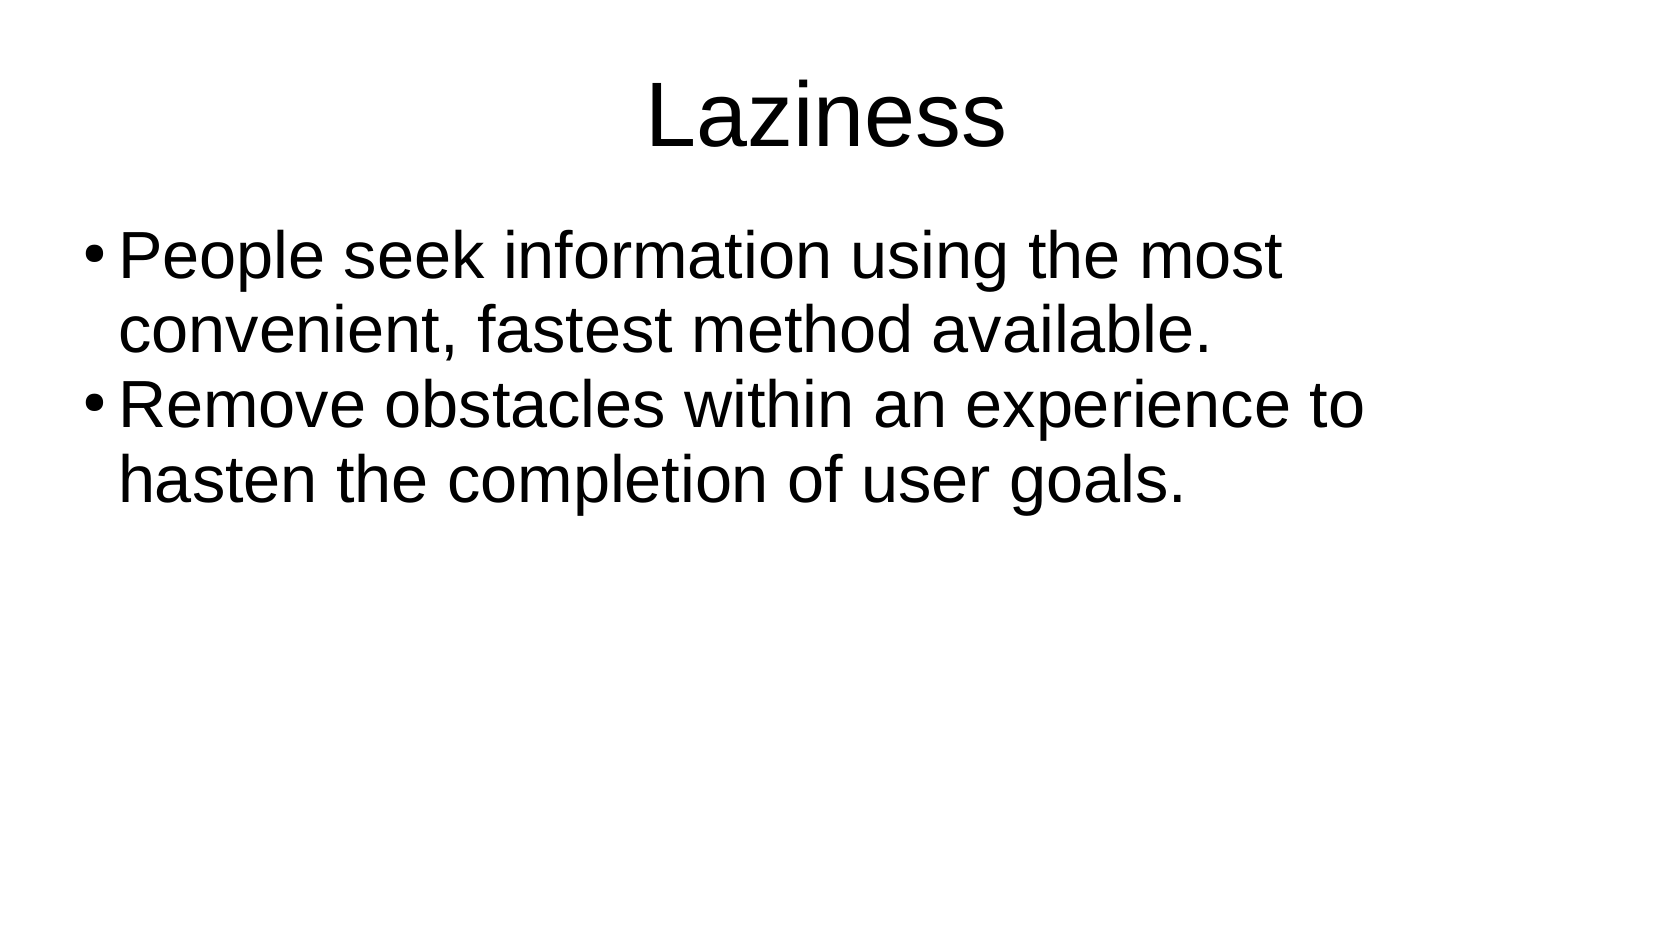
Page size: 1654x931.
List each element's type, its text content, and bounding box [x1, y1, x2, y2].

subtitle People seek information using the most convenient, fastest method available. Remove obstacles within an experience to hasten the completion of user goals. [82, 217, 1571, 758]
title Laziness [82, 37, 1571, 193]
